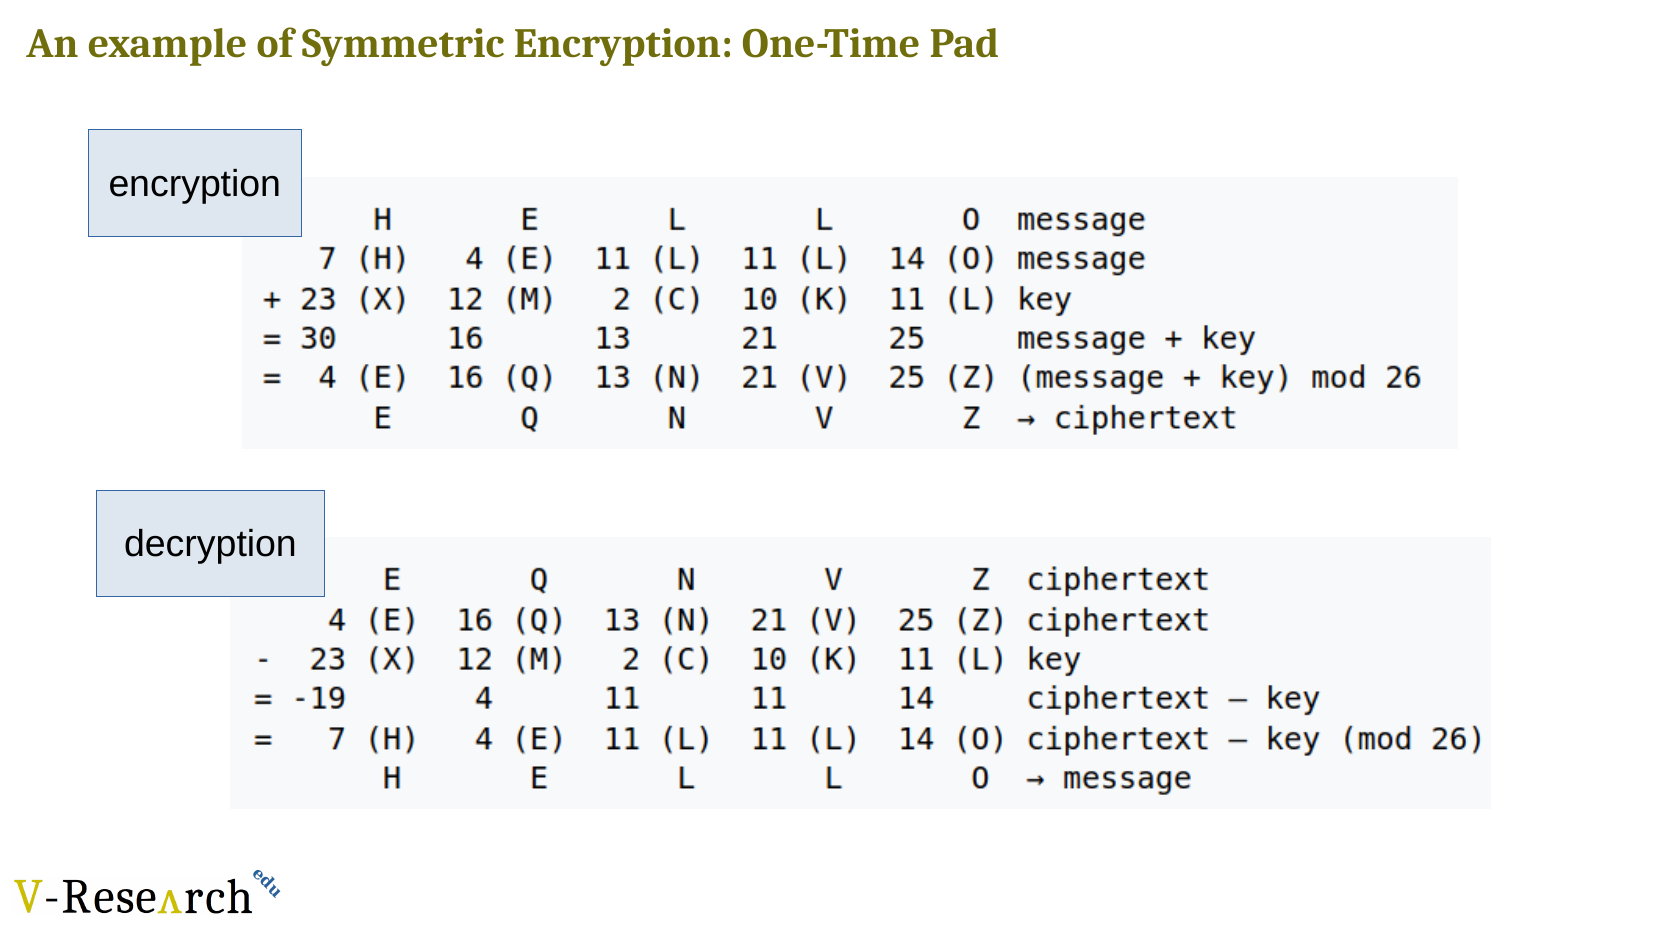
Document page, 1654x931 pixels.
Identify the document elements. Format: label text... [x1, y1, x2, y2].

text_box edu [222, 847, 333, 931]
picture [230, 537, 1491, 809]
text_box An example of Symmetric Encryption: One-Time Pad [11, 12, 1193, 77]
picture [11, 876, 255, 916]
text_box encryption [88, 129, 302, 237]
picture [242, 177, 1458, 449]
text_box decryption [96, 490, 325, 597]
